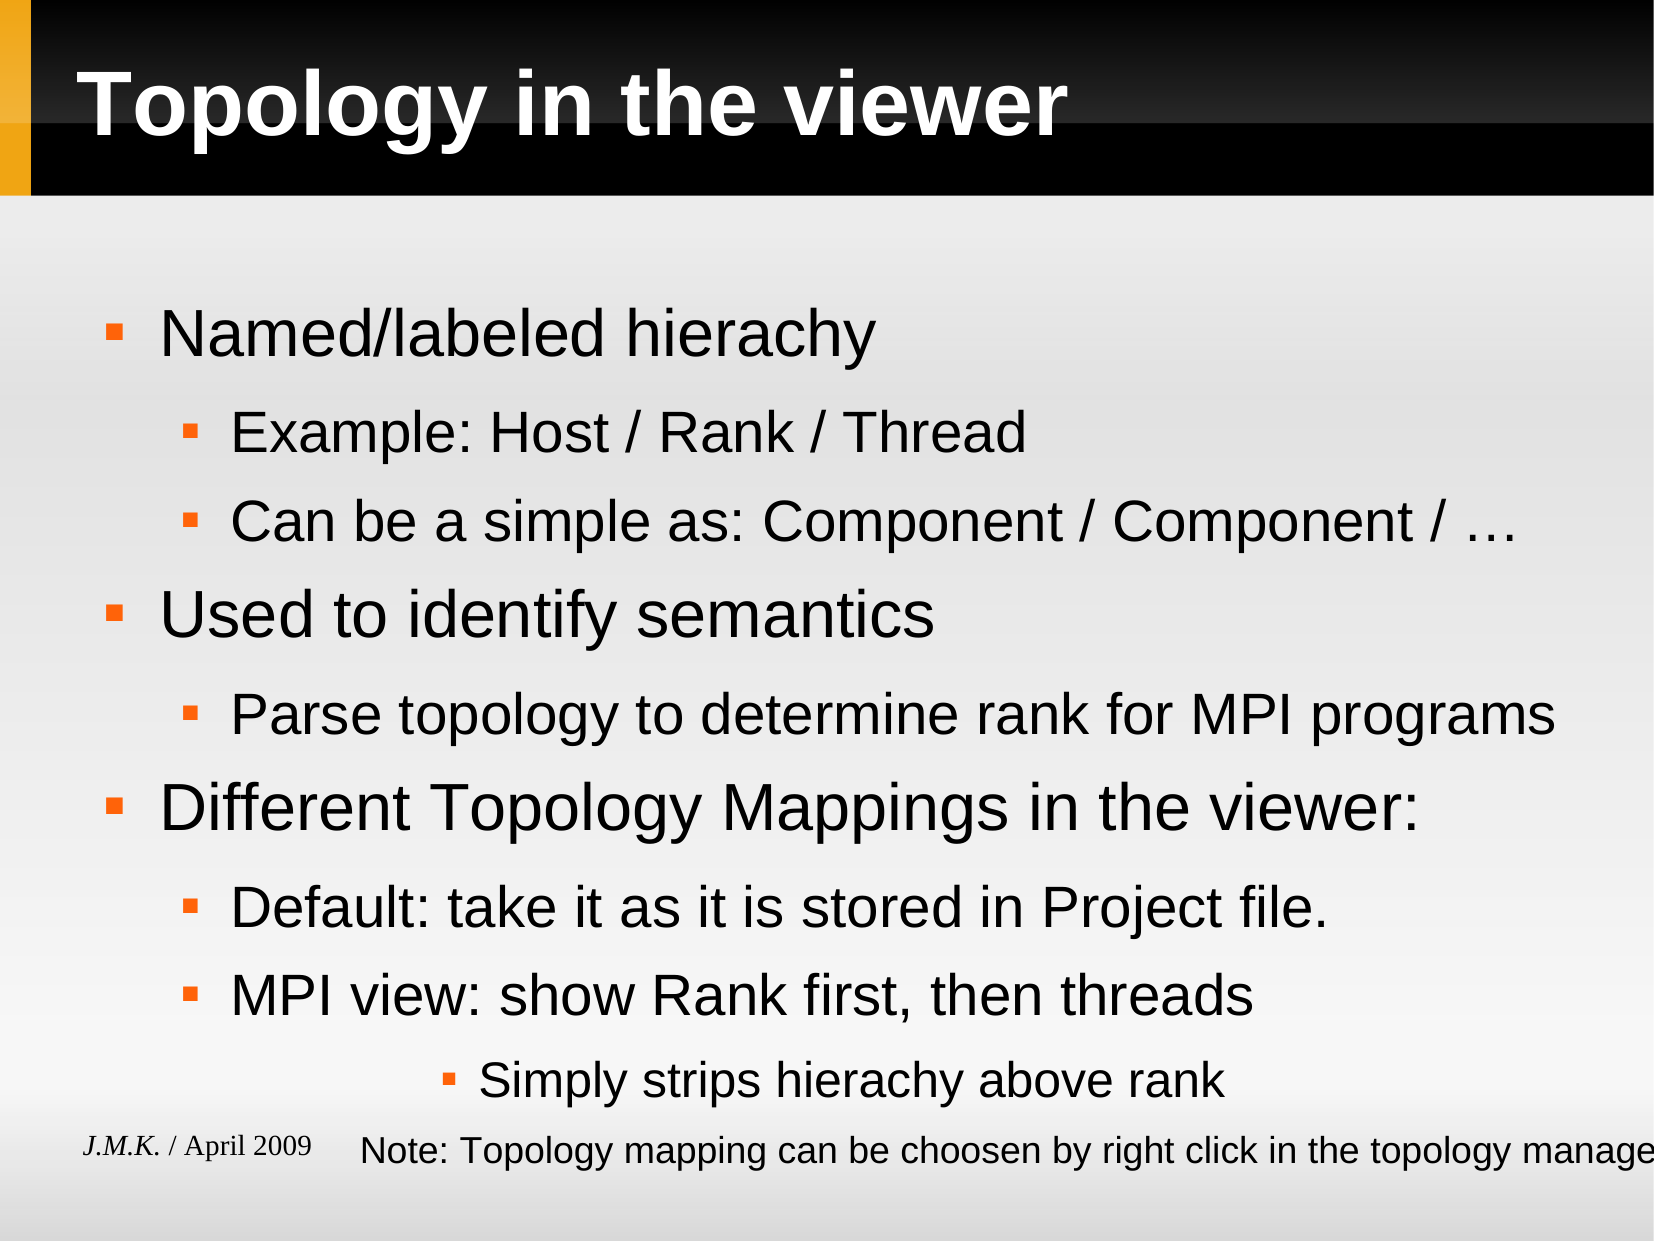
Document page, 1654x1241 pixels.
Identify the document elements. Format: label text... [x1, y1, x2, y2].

title Topology in the viewer [76, 7, 1565, 200]
text_box Note: Topology mapping can be choosen by right click in the topology manager [345, 1122, 1654, 1179]
picture [0, 0, 1654, 1241]
list Named/labeled hierachy Example: Host / Rank / Thread Can be a simple as: Component / Component / … Used to identify semantics Parse topology to determine rank for MPI programs Different Topology Mappings in the viewer: Default: take it as it is stored in Project file. MPI view: show Rank first, then threads Simply strips hierachy above rank [88, 295, 1577, 1182]
